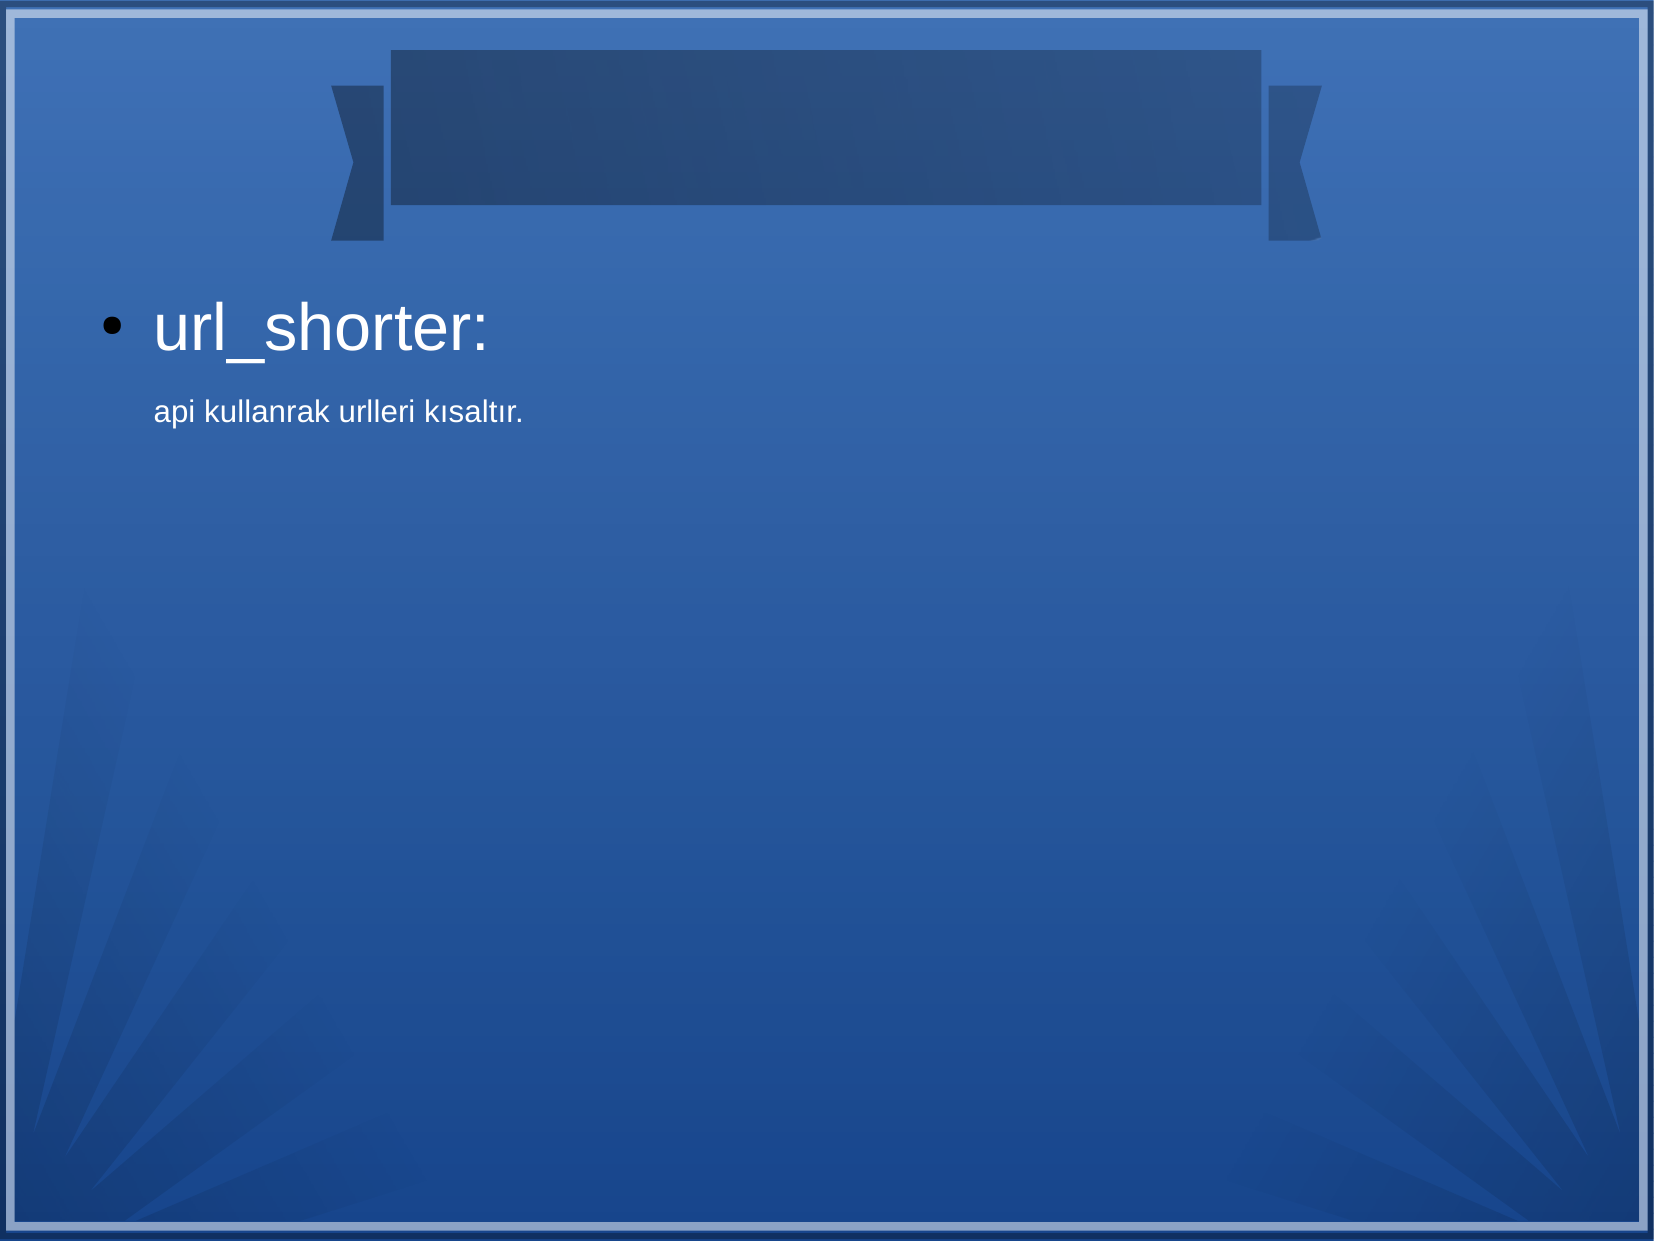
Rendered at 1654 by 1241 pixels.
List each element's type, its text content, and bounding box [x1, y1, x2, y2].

list url_shorter: api kullanrak urlleri kısaltır. [82, 290, 1571, 1010]
